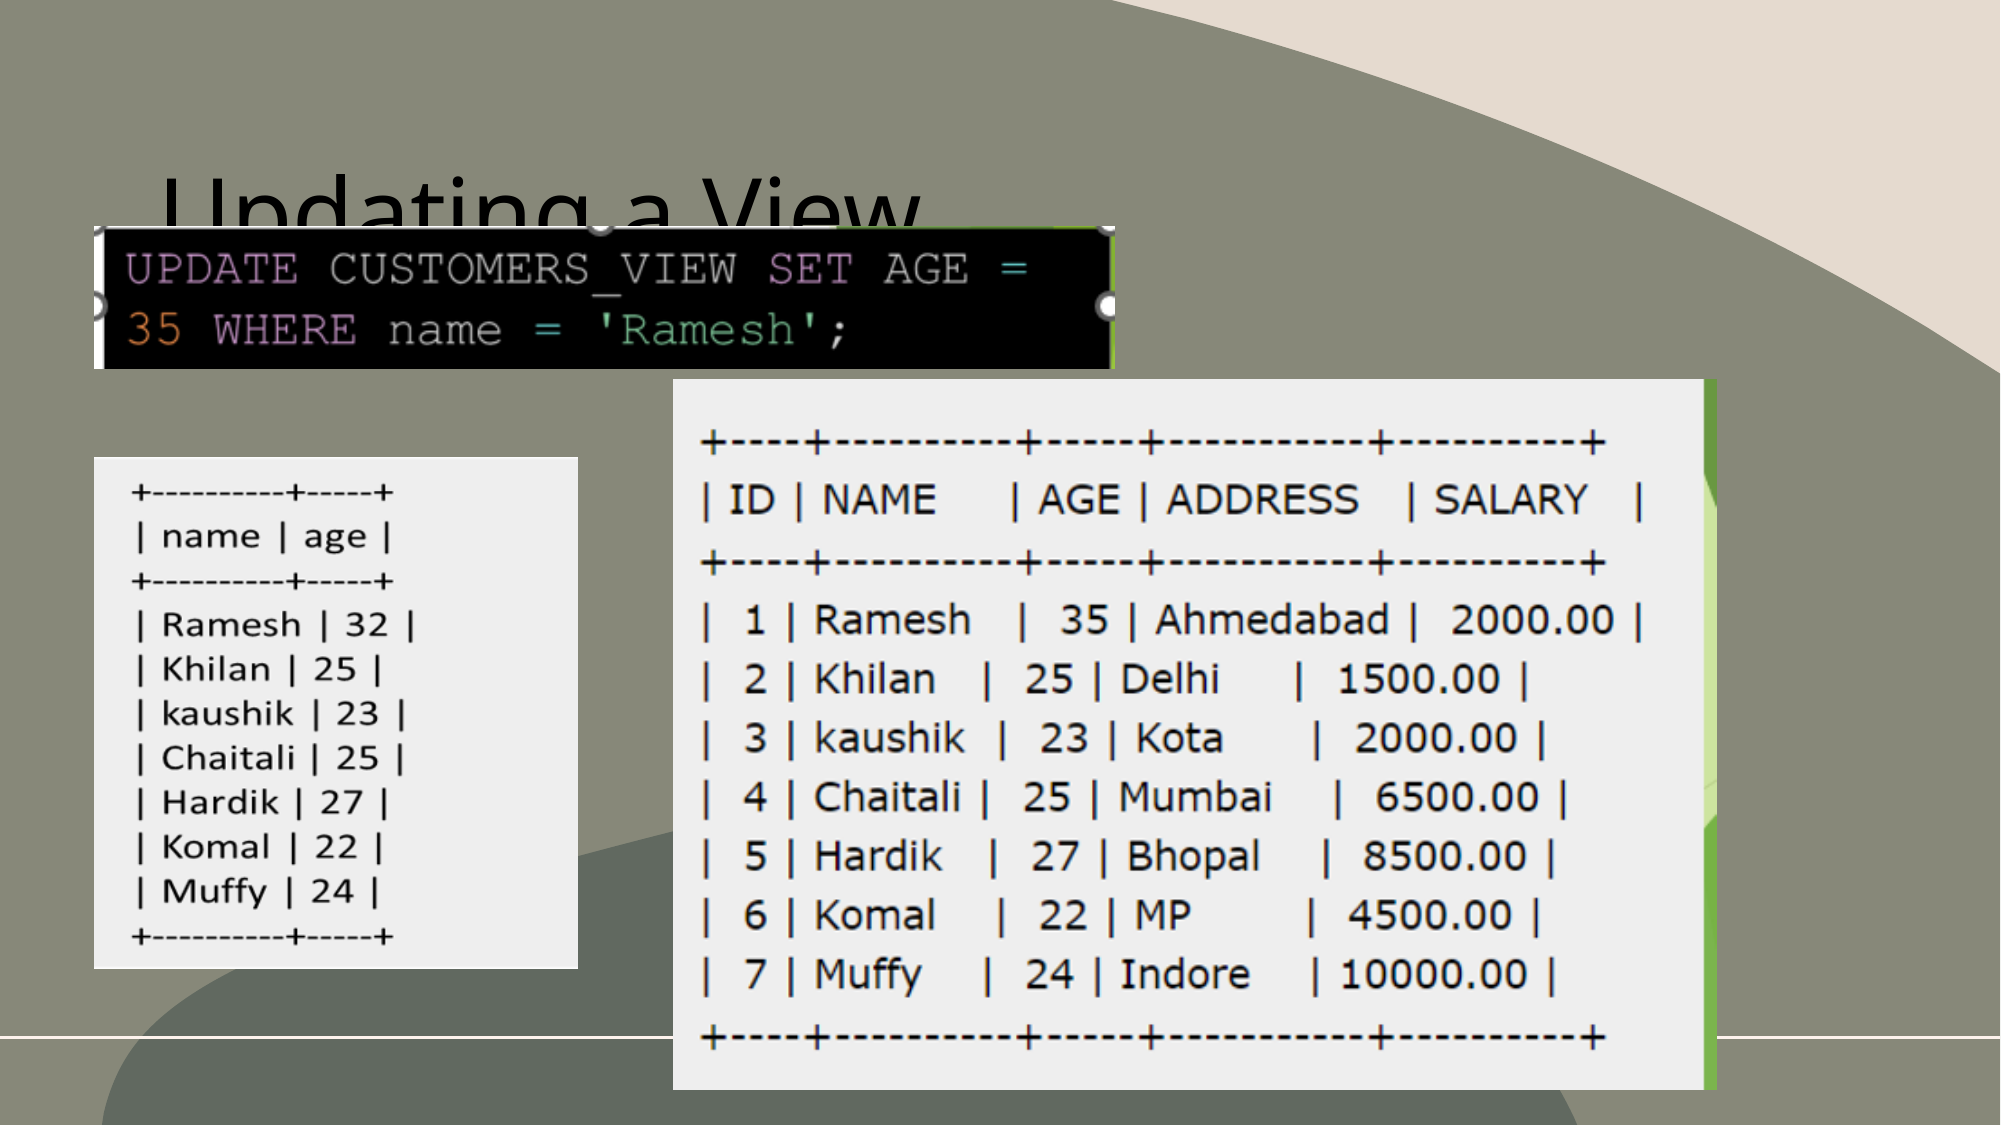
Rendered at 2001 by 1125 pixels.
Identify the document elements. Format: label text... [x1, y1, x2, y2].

picture [673, 379, 1717, 1091]
title Updating a View [143, 156, 1820, 227]
picture [94, 457, 578, 969]
picture [94, 226, 1115, 369]
